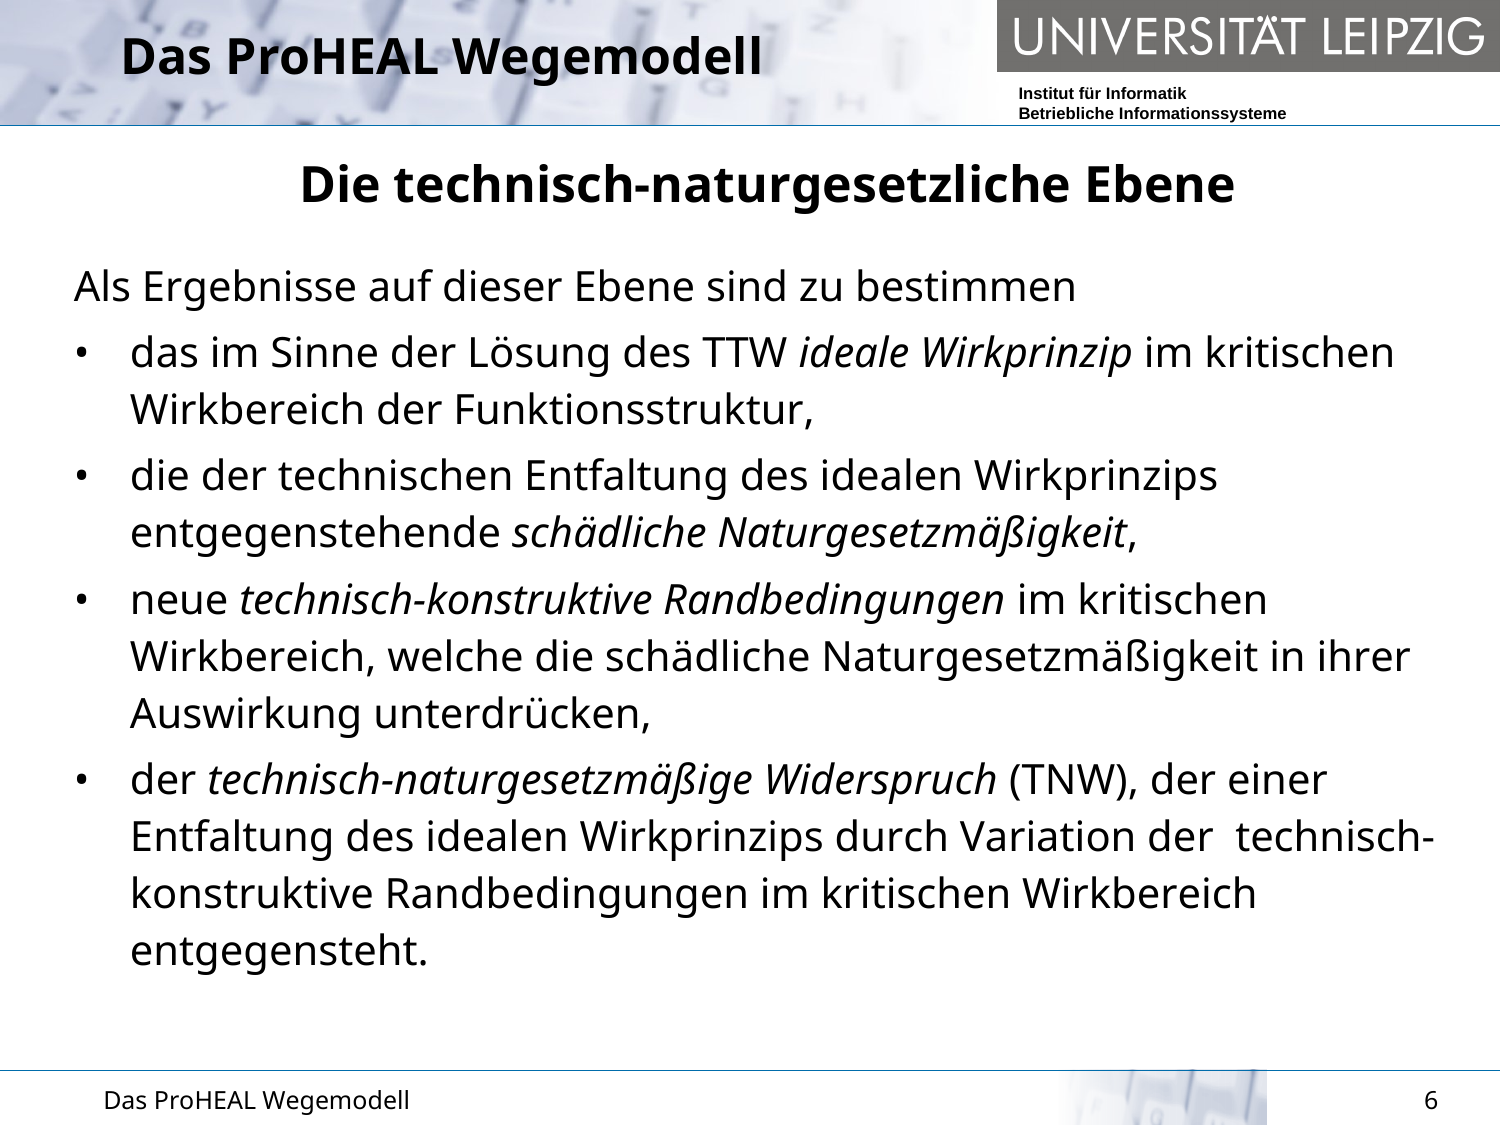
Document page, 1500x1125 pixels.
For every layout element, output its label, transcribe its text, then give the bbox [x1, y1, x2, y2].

list Die technisch-naturgesetzliche Ebene Als Ergebnisse auf dieser Ebene sind zu bestimmen das im Sinne der Lösung des TTW ideale Wirkprinzip im kritischen Wirkbereich der Funktionsstruktur, die der technischen Entfaltung des idealen Wirkprinzips entgegenstehende schädliche Naturgesetzmäßigkeit, neue technisch-konstruktive Randbedingungen im kritischen Wirkbereich, welche die schädliche Naturgesetzmäßigkeit in ihrer Auswirkung unterdrücken, der technisch-naturgesetzmäßige Widerspruch (TNW), der einer Entfaltung des idealen Wirkprinzips durch Variation der technisch-konstruktive Randbedingungen im kritischen Wirkbereich entgegensteht. [59, 141, 1477, 1059]
picture [0, 0, 1500, 125]
text_box Das ProHEAL Wegemodell [105, 16, 779, 93]
picture [1057, 1071, 1267, 1125]
